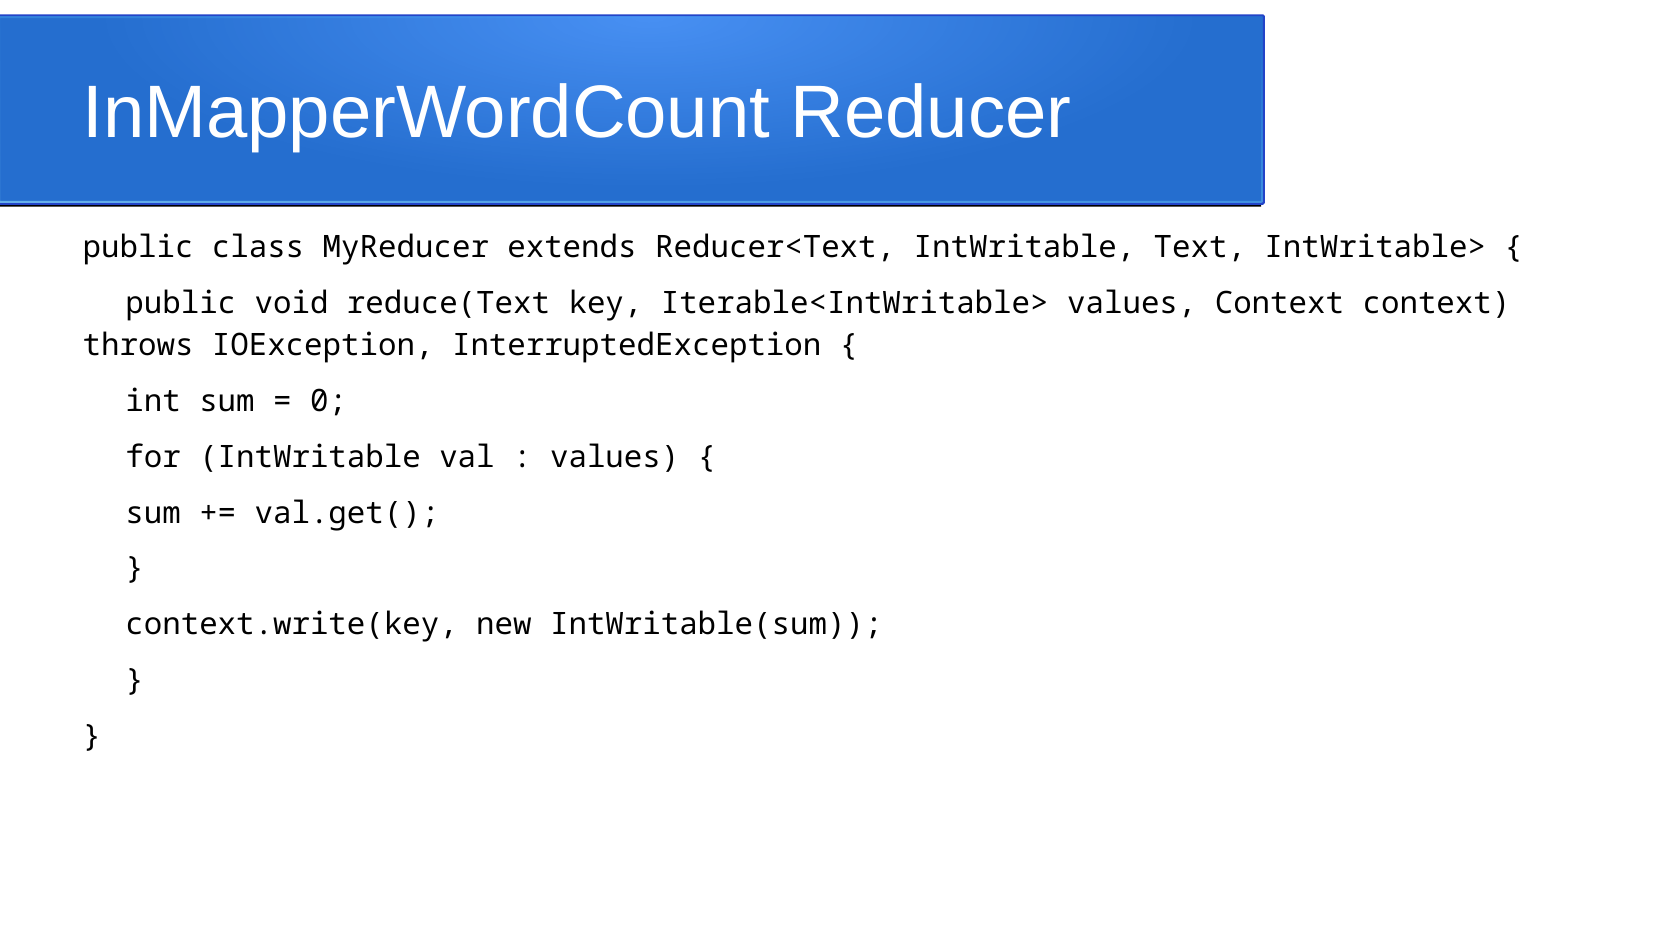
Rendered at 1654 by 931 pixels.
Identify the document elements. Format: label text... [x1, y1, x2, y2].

list public class MyReducer extends Reducer<Text, IntWritable, Text, IntWritable> { public void reduce(Text key, Iterable<IntWritable> values, Context context) throws IOException, InterruptedException { int sum = 0; for (IntWritable val : values) { sum += val.get(); } context.write(key, new IntWritable(sum)); } } [82, 224, 1571, 764]
title InMapperWordCount Reducer [82, 35, 1235, 189]
